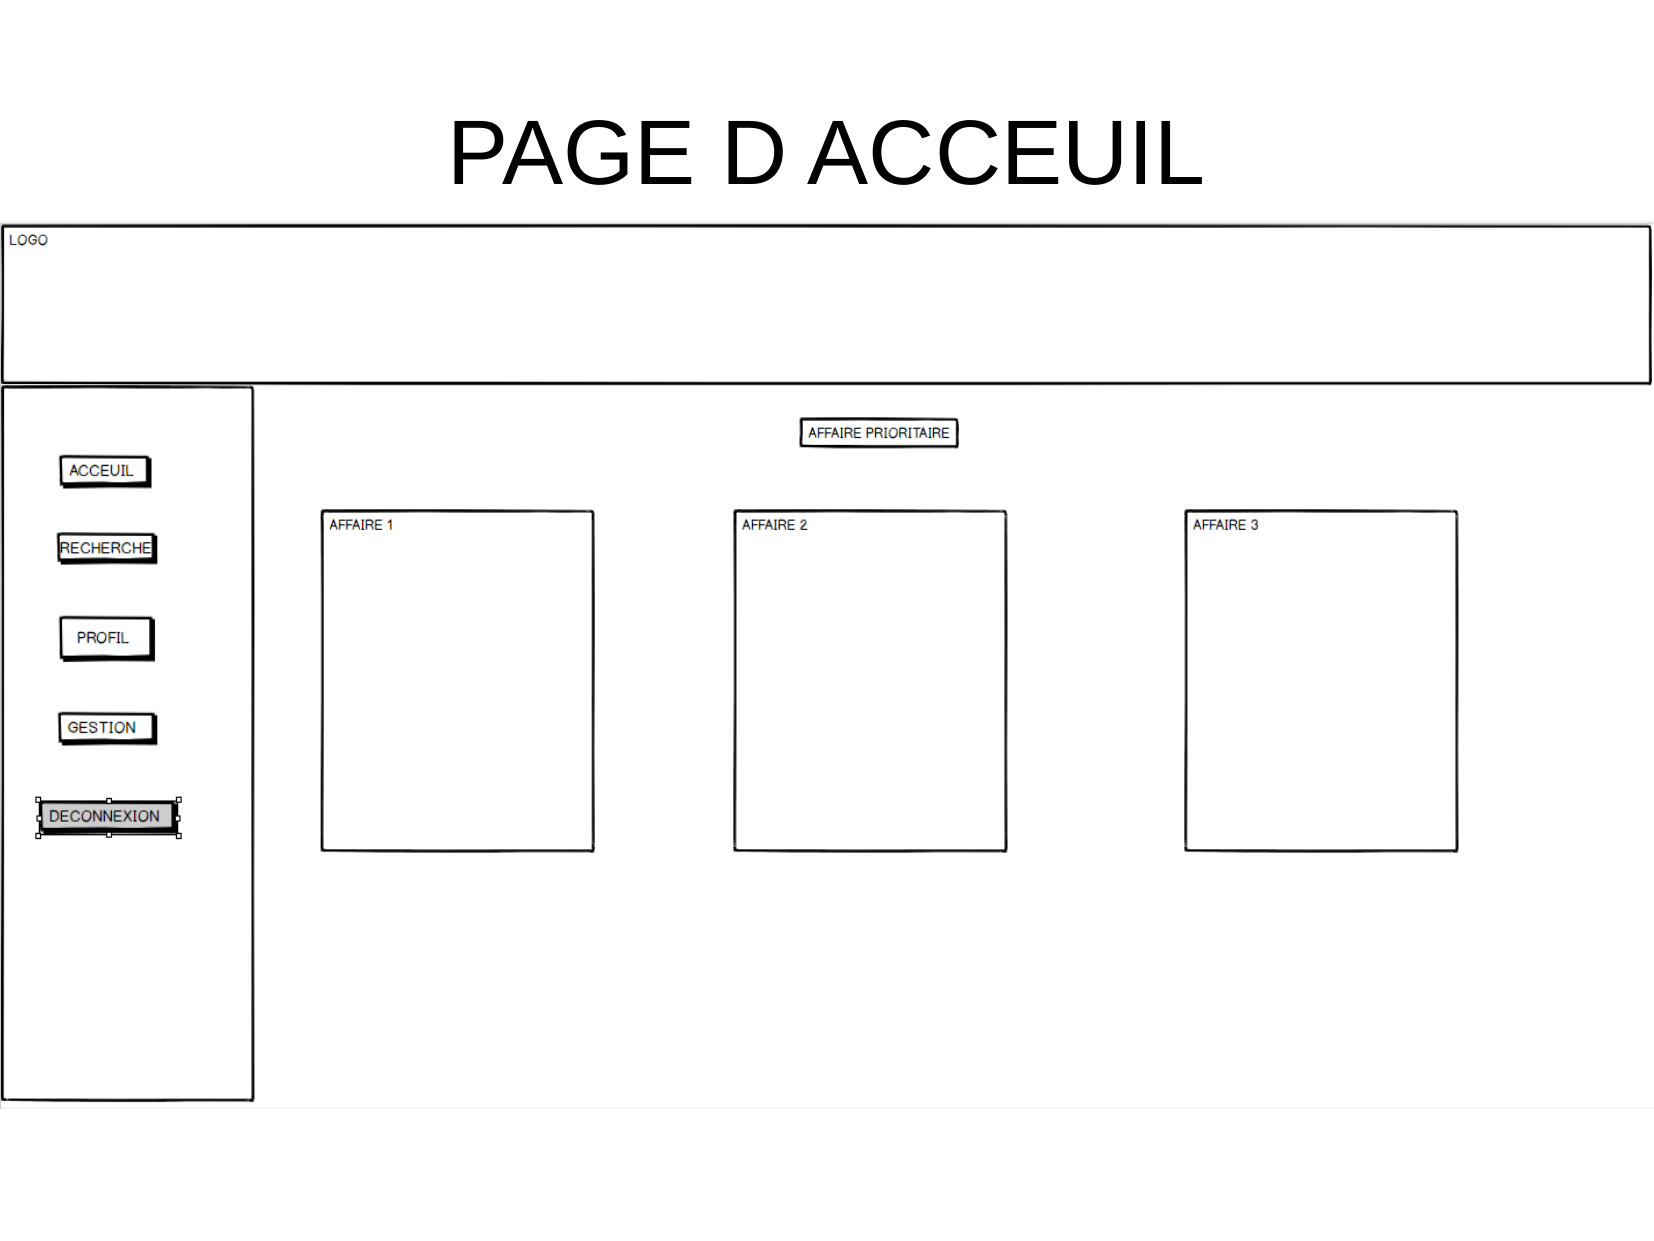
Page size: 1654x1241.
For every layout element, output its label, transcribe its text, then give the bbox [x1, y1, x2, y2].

picture [0, 221, 1654, 1109]
title PAGE D ACCEUIL [82, 49, 1571, 221]
